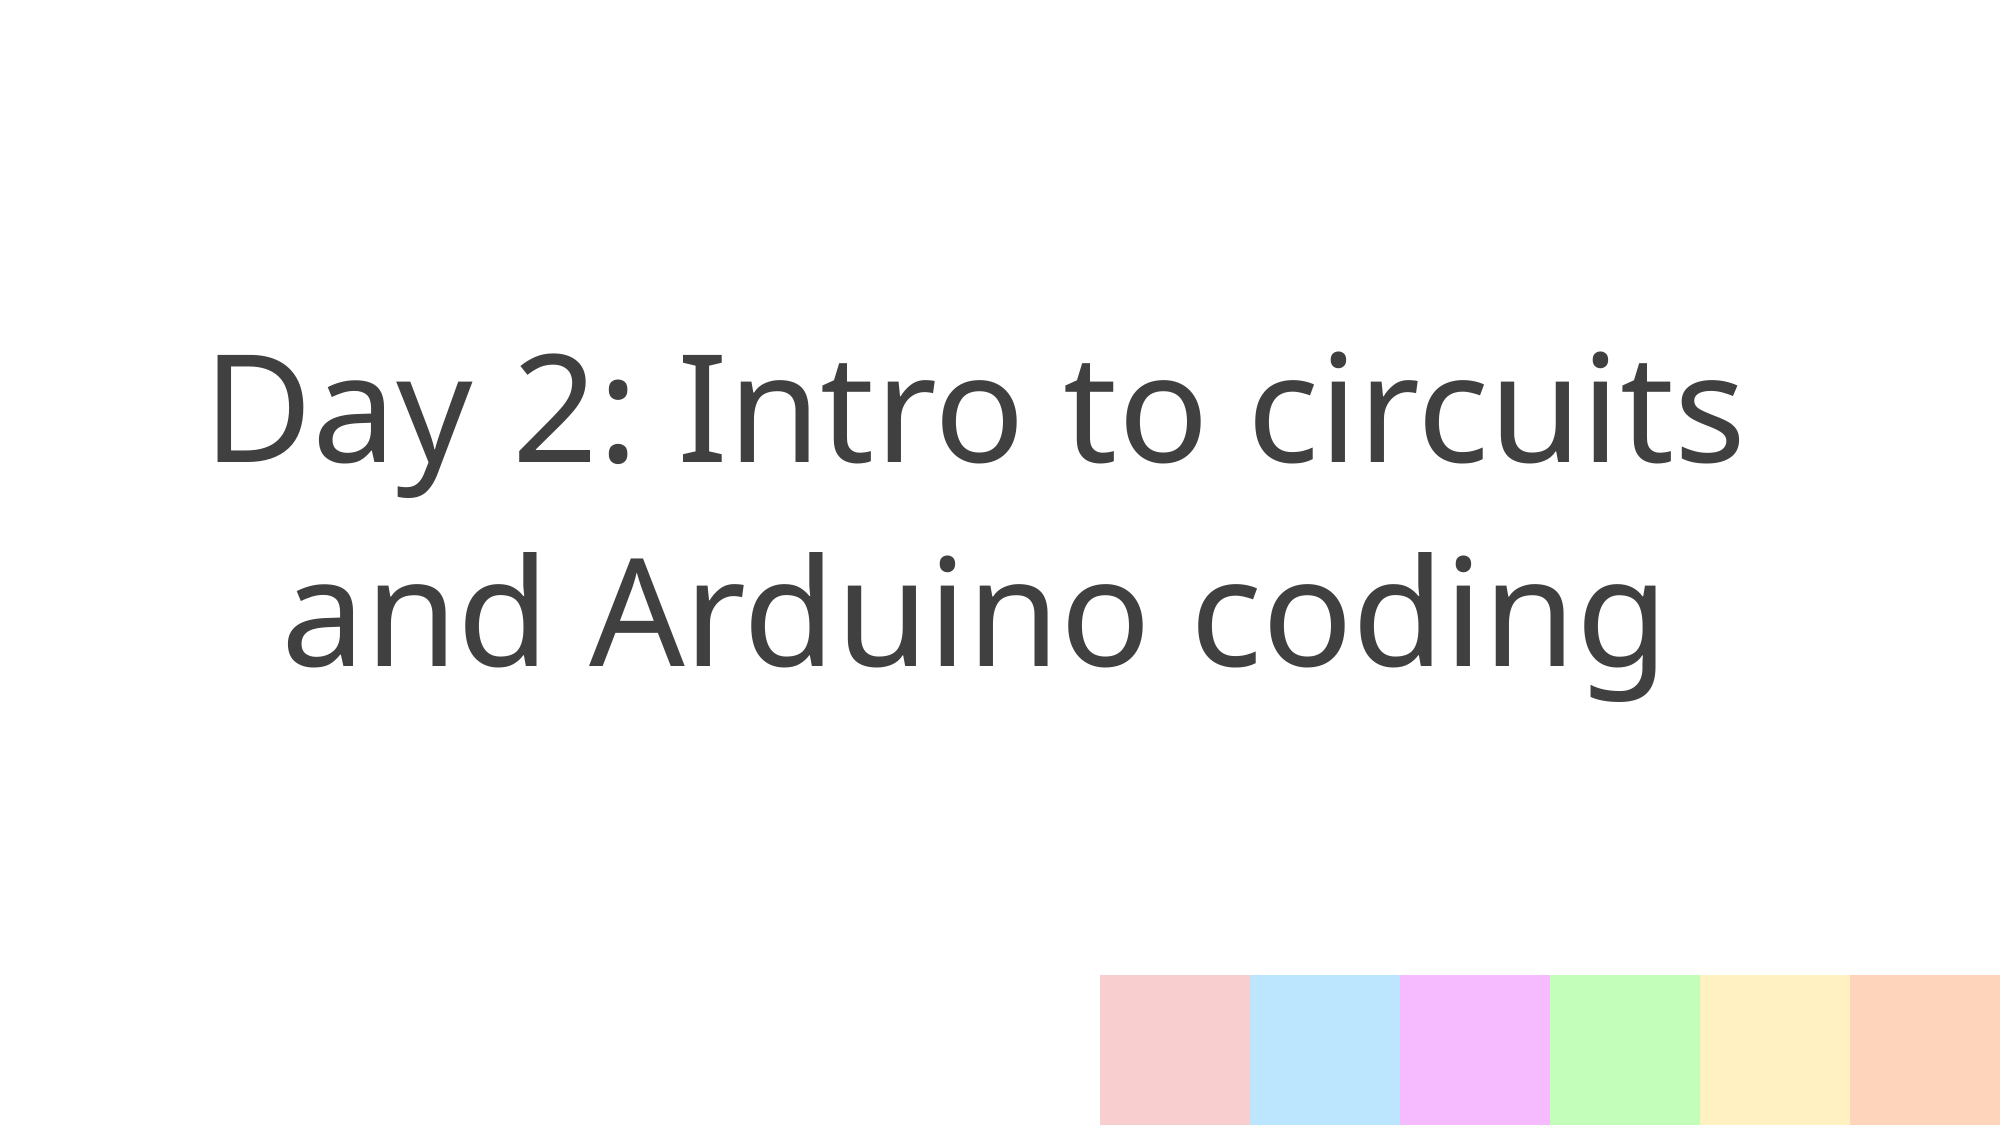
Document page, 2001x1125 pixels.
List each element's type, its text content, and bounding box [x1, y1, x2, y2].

title Day 2: Intro to circuits and Arduino coding [75, 301, 1876, 712]
